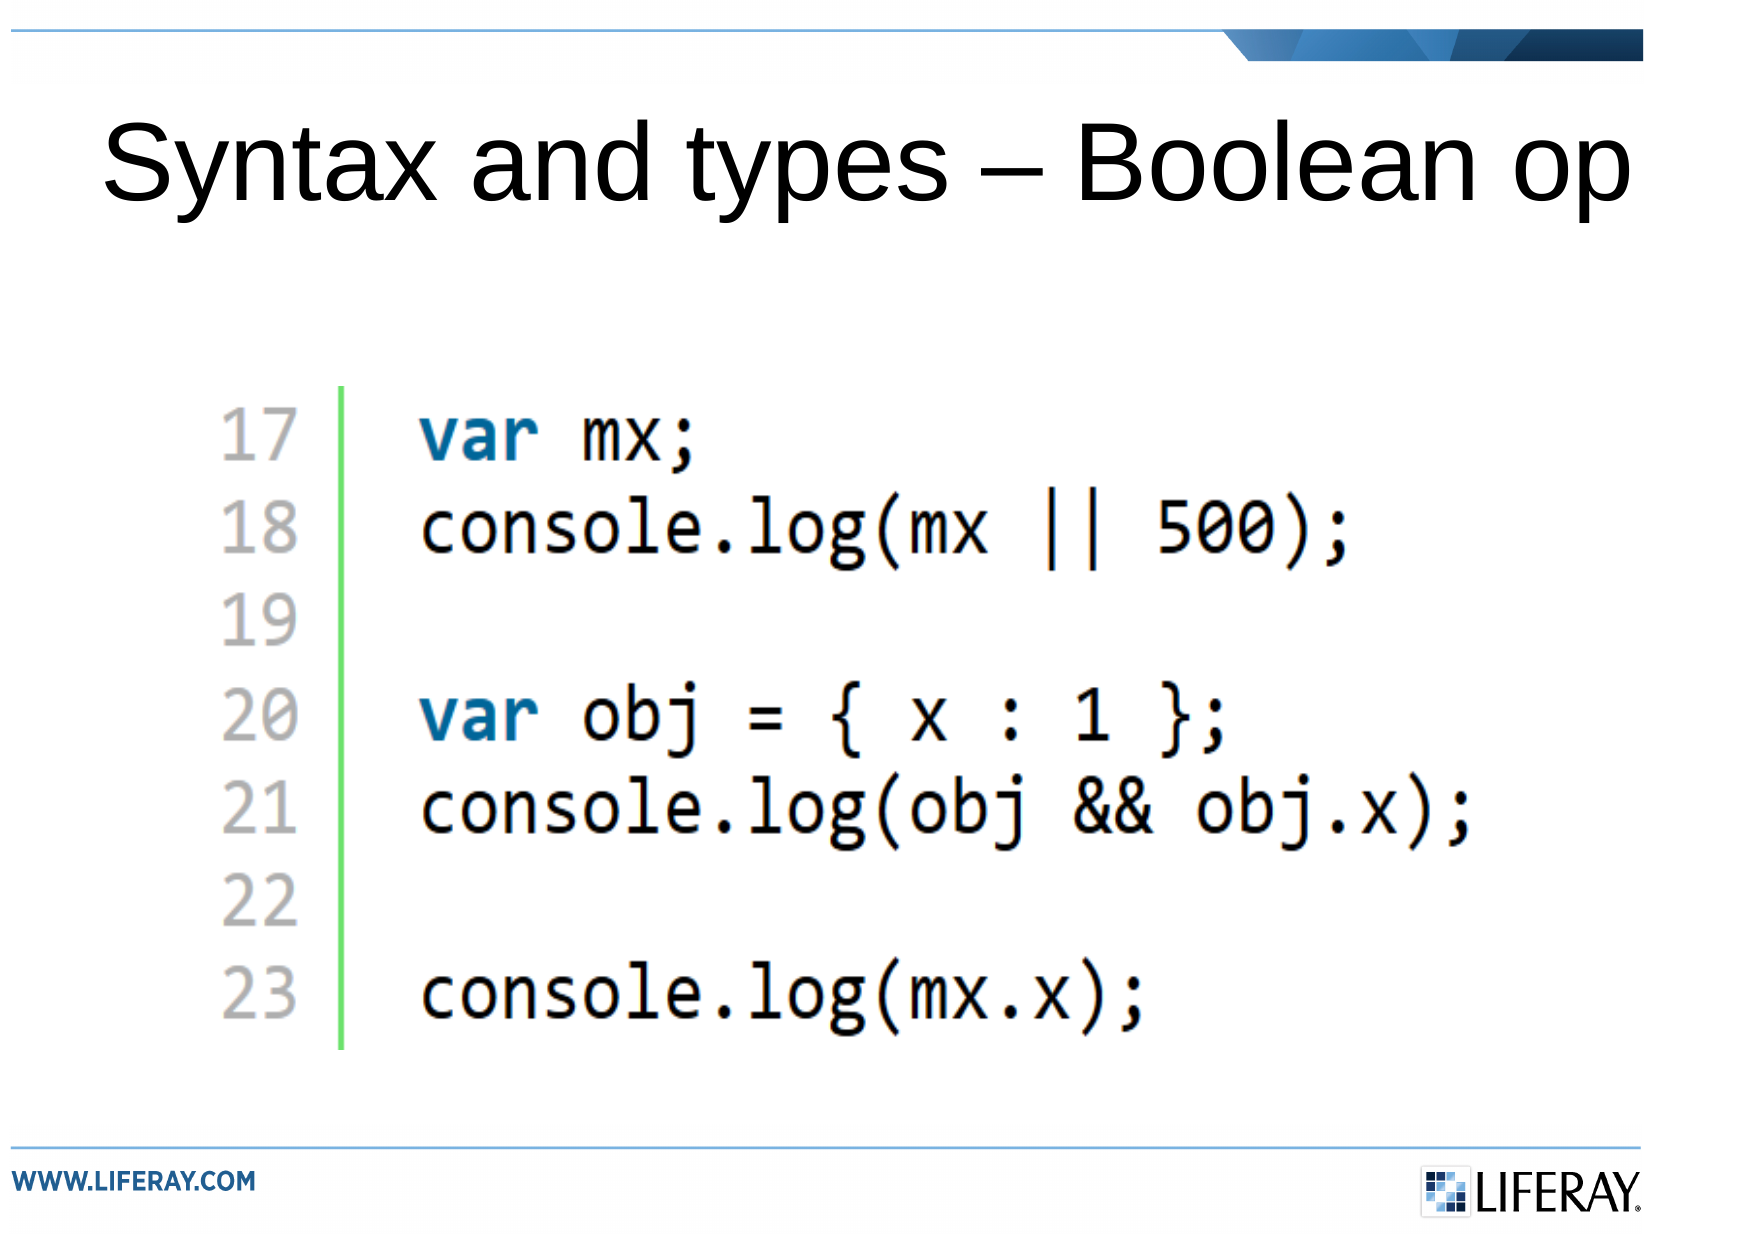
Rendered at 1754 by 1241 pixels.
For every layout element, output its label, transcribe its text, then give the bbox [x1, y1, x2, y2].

picture [201, 386, 1494, 1051]
picture [11, 0, 1644, 84]
picture [9, 1124, 1642, 1234]
title Syntax and types – Boolean op [86, 57, 1651, 266]
